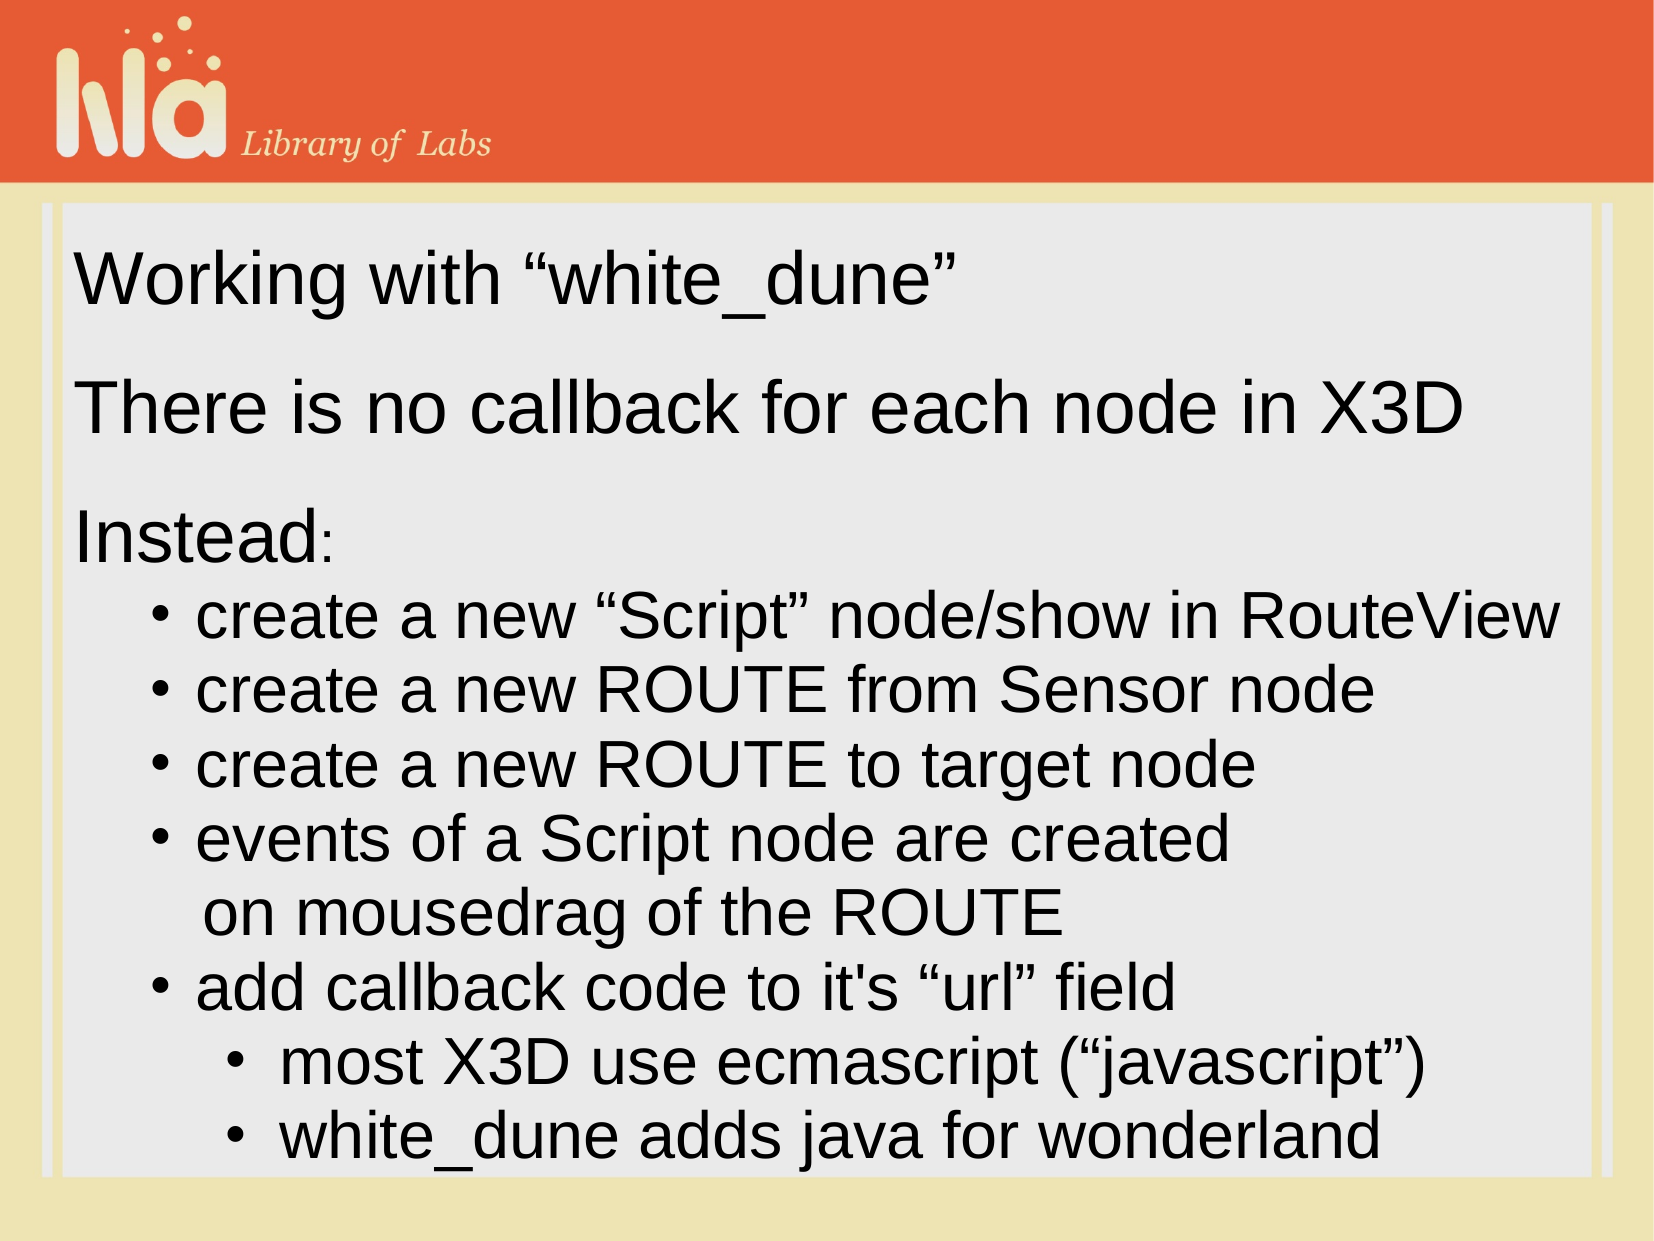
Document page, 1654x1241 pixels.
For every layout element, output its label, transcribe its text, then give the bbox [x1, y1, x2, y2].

text_box Working with “white_dune” There is no callback for each node in X3D Instead: create a new “Script” node/show in RouteView create a new ROUTE from Sensor node create a new ROUTE to target node events of a Script node are created on mousedrag of the ROUTE add callback code to it's “url” field most X3D use ecmascript (“javascript”) white_dune adds java for wonderland [59, 230, 1595, 1182]
picture [0, 0, 1654, 1241]
